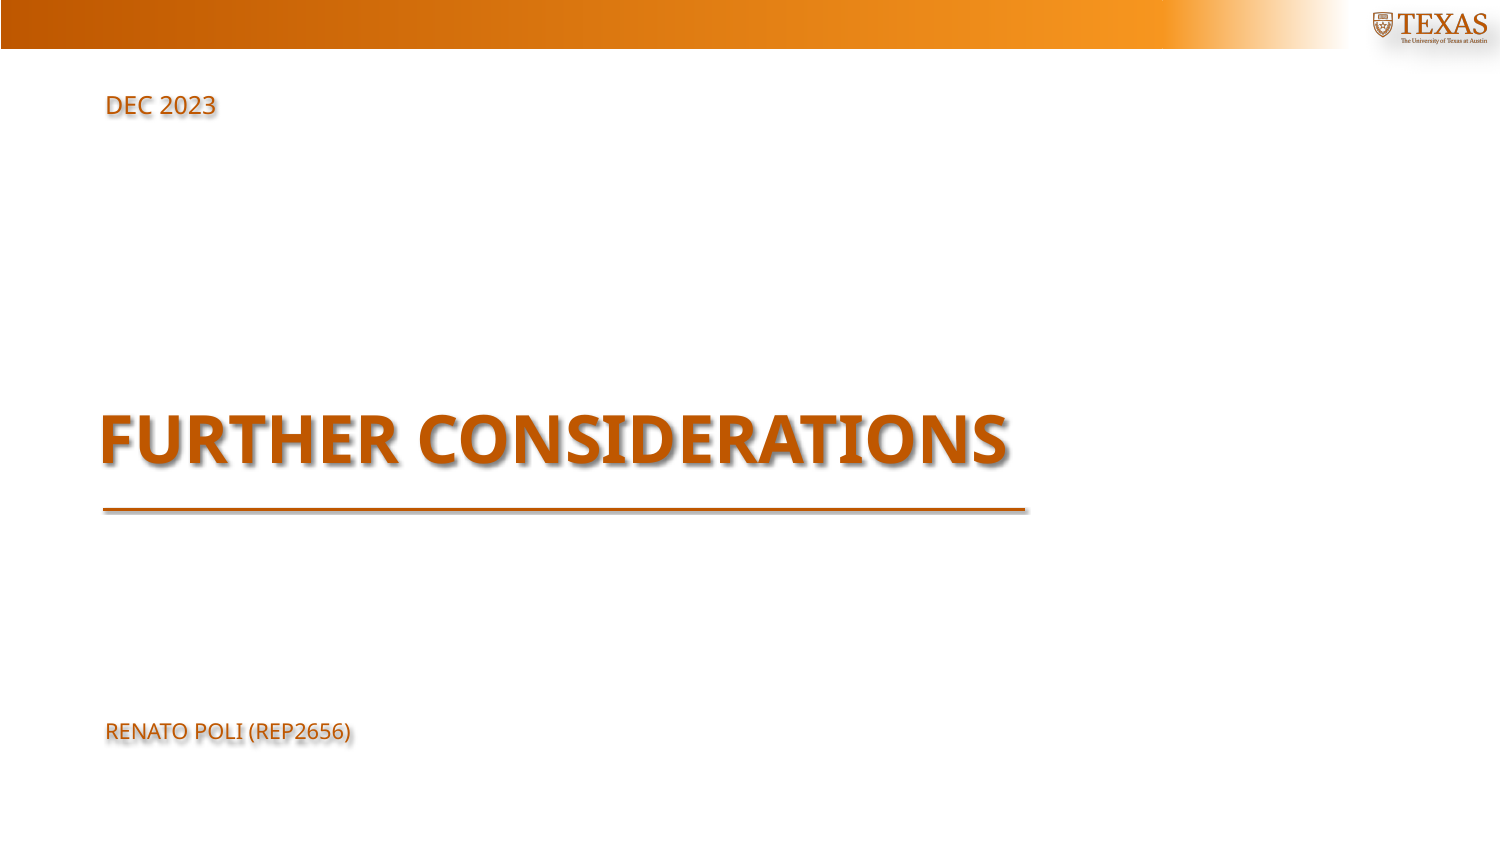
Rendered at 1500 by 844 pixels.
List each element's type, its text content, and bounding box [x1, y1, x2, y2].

text_box FURTHER CONSIDERATIONS [82, 196, 1377, 485]
picture [1348, 0, 1500, 68]
text_box Renato poli (rep2656) [89, 674, 1384, 750]
text_box Dec 2023 [89, 74, 1375, 139]
